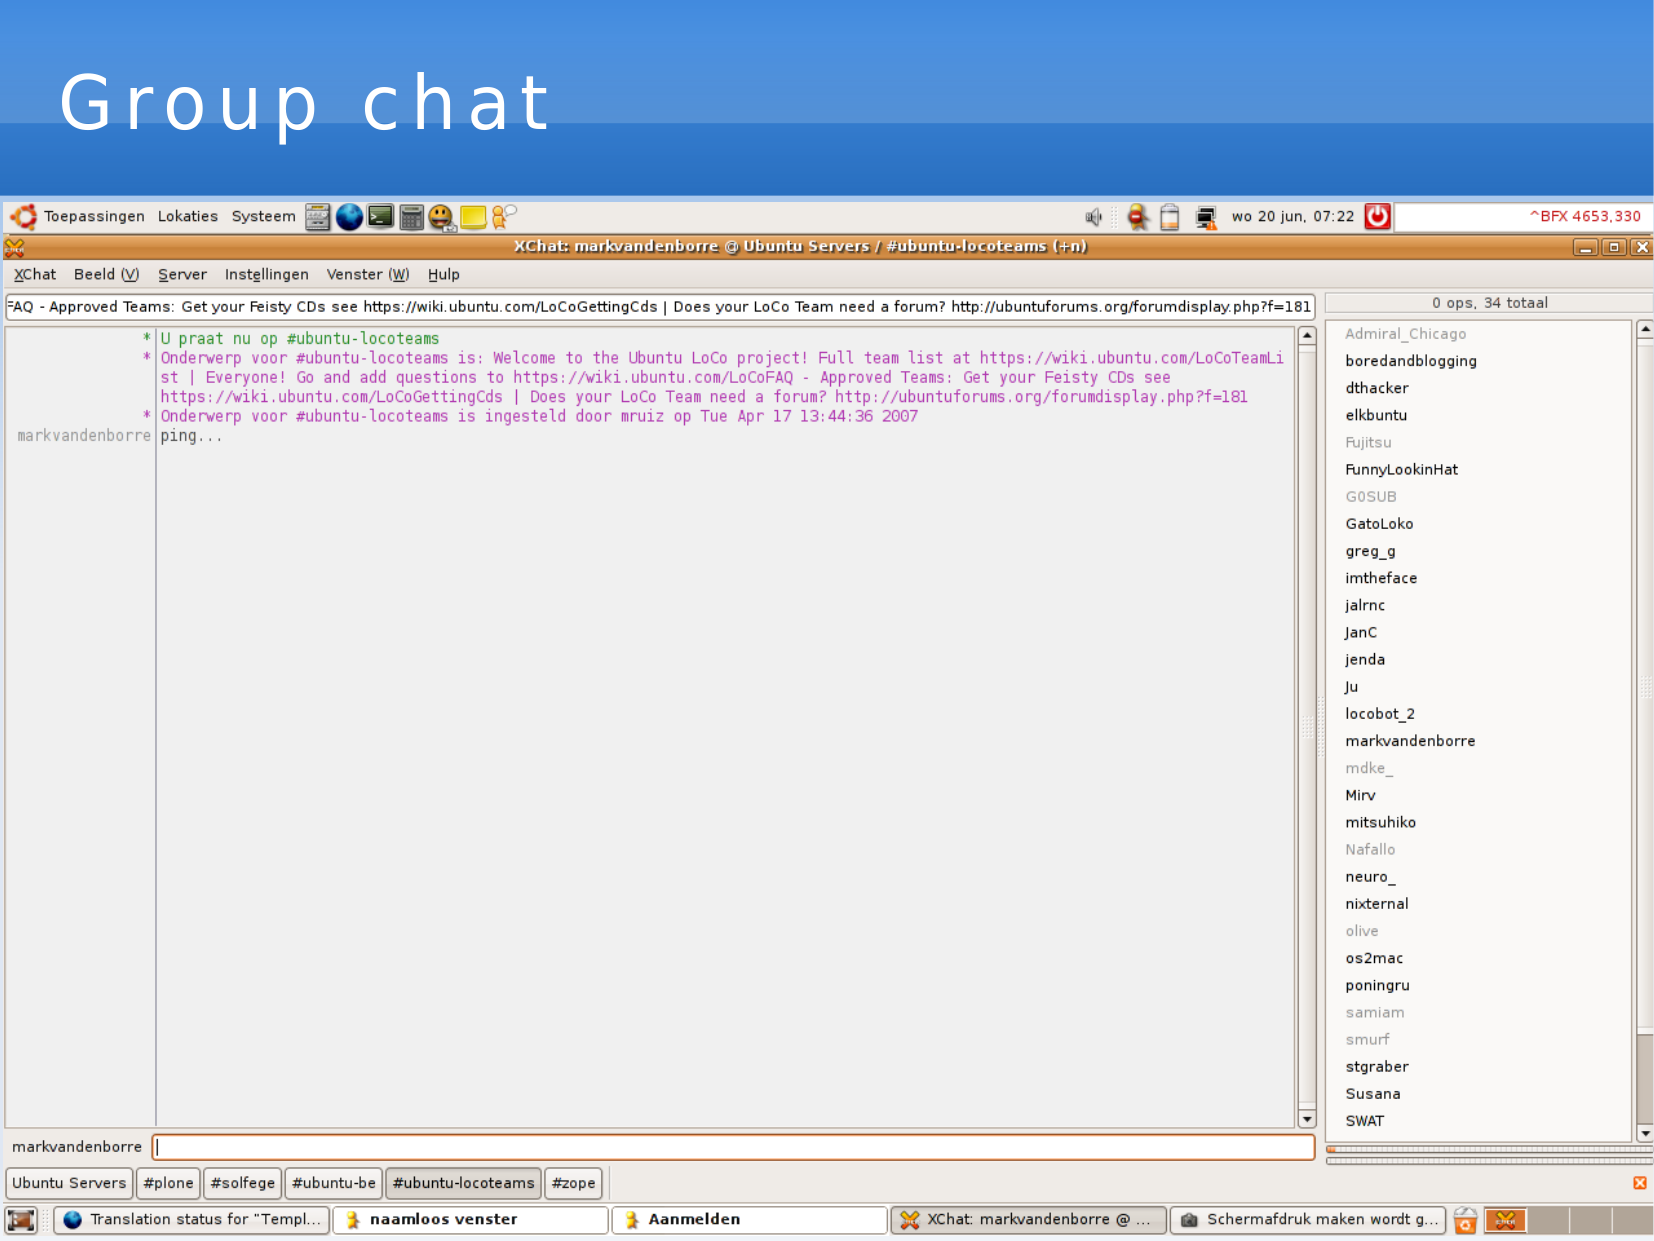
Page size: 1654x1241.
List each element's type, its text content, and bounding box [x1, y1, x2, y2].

picture [0, 0, 1654, 1241]
title Group chat [59, 29, 1270, 178]
